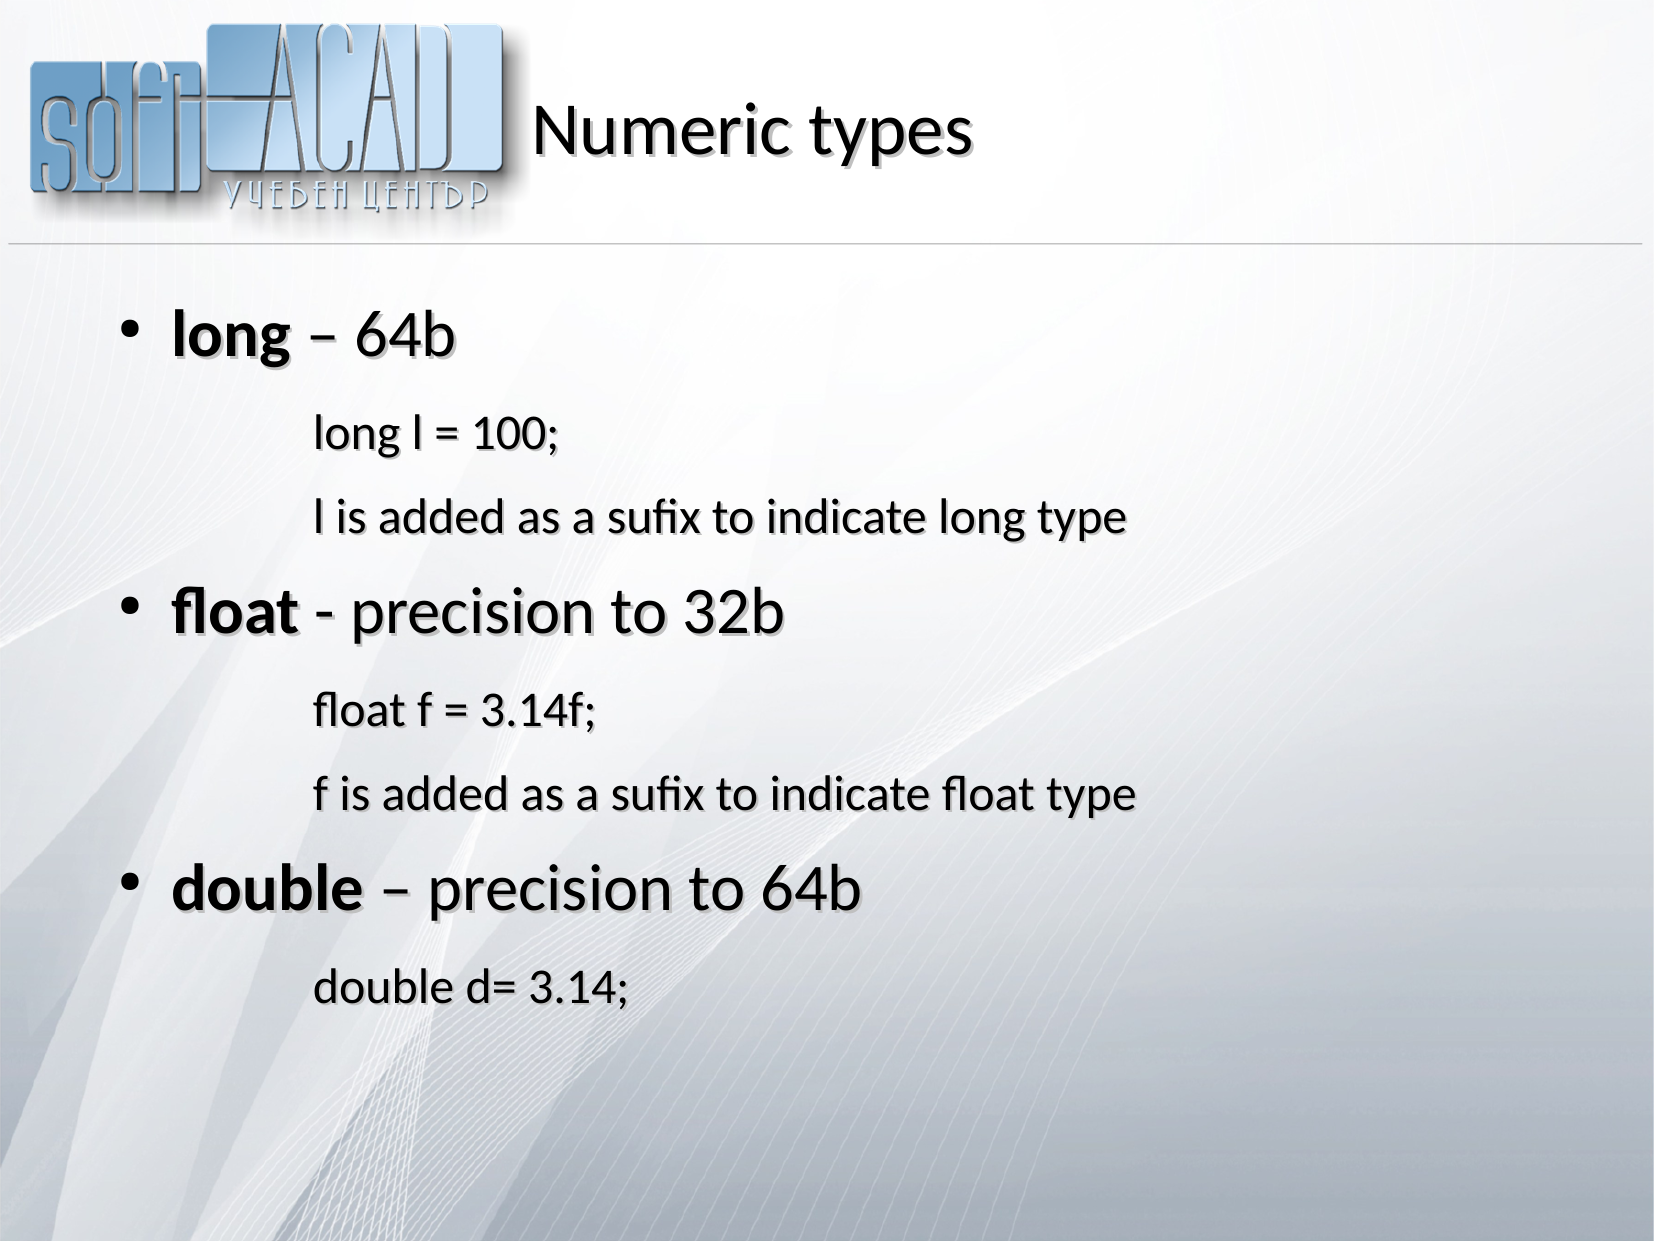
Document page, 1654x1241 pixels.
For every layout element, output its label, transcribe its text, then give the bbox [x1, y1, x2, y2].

title Numeric types [531, 0, 1595, 250]
list long – 64b long l = 100; l is added as a sufix to indicate long type float - precision to 32b float f = 3.14f; f is added as a sufix to indicate float type double – precision to 64b double d= 3.14; [82, 290, 1571, 1094]
